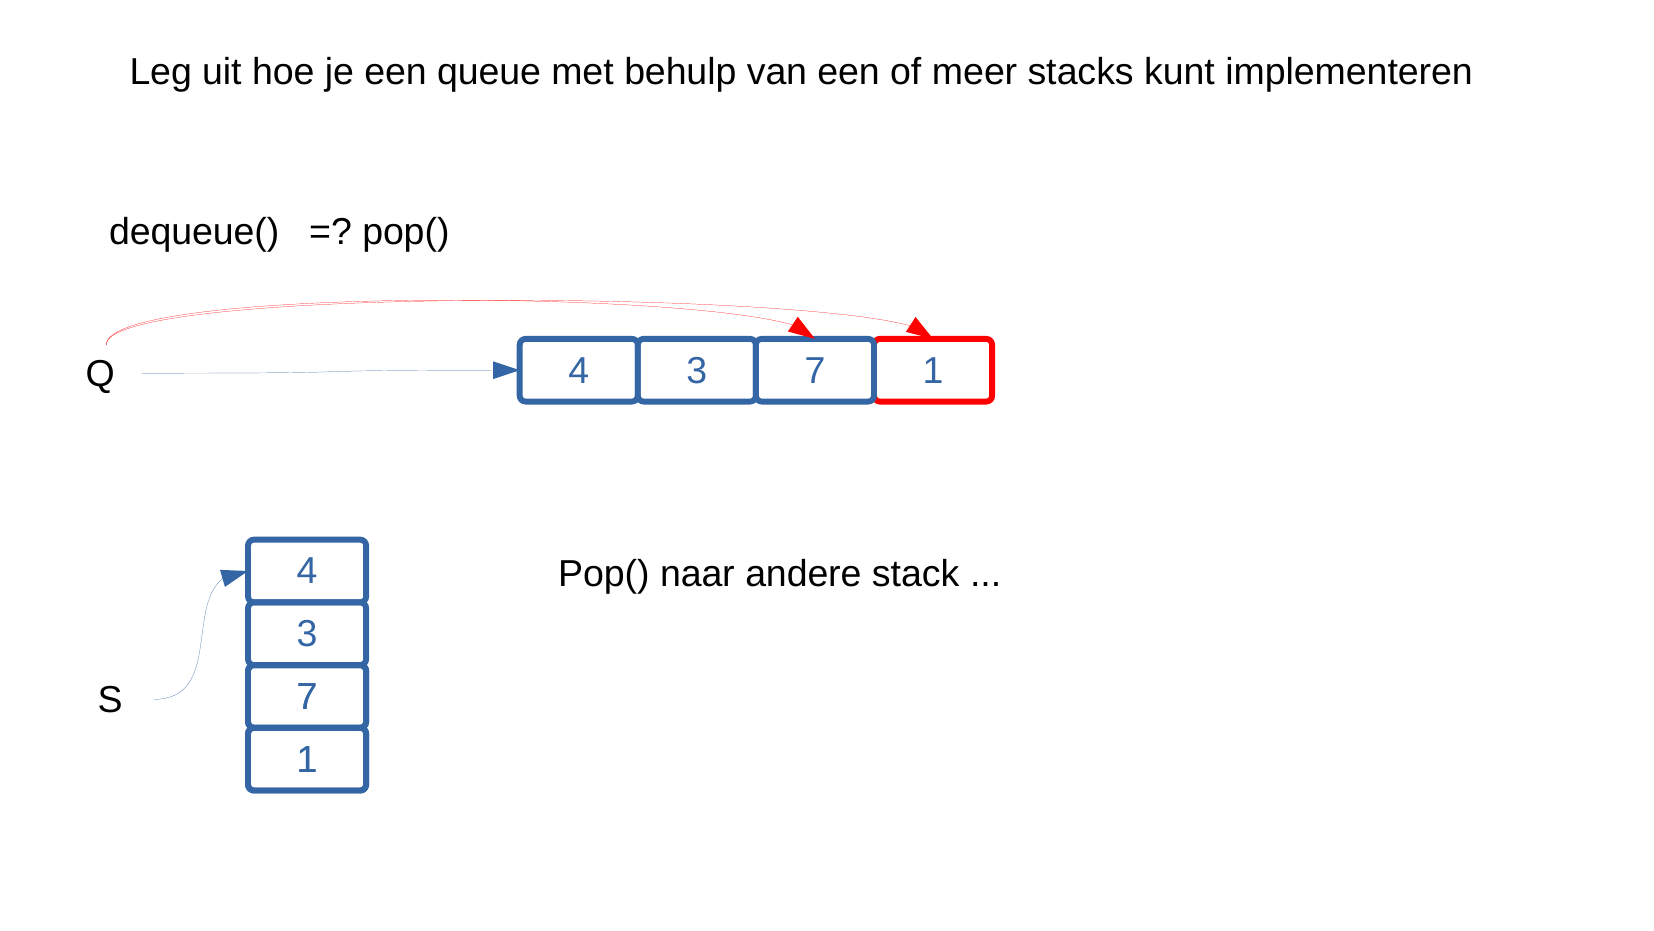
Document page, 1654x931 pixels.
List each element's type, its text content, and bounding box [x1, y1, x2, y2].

text_box =? pop() [294, 203, 465, 260]
text_box 1 [875, 338, 993, 402]
text_box 7 [248, 665, 367, 728]
text_box 1 [248, 729, 367, 791]
text_box 4 [519, 338, 638, 402]
text_box dequeue() [94, 203, 294, 260]
text_box Leg uit hoe je een queue met behulp van een of meer stacks kunt implementeren [114, 42, 1512, 184]
text_box 3 [639, 338, 755, 402]
text_box 4 [248, 539, 367, 603]
text_box Pop() naar andere stack ... [543, 545, 1017, 603]
text_box Q [70, 344, 142, 402]
text_box 3 [248, 604, 367, 664]
text_box S [82, 670, 154, 728]
text_box 7 [755, 338, 875, 402]
